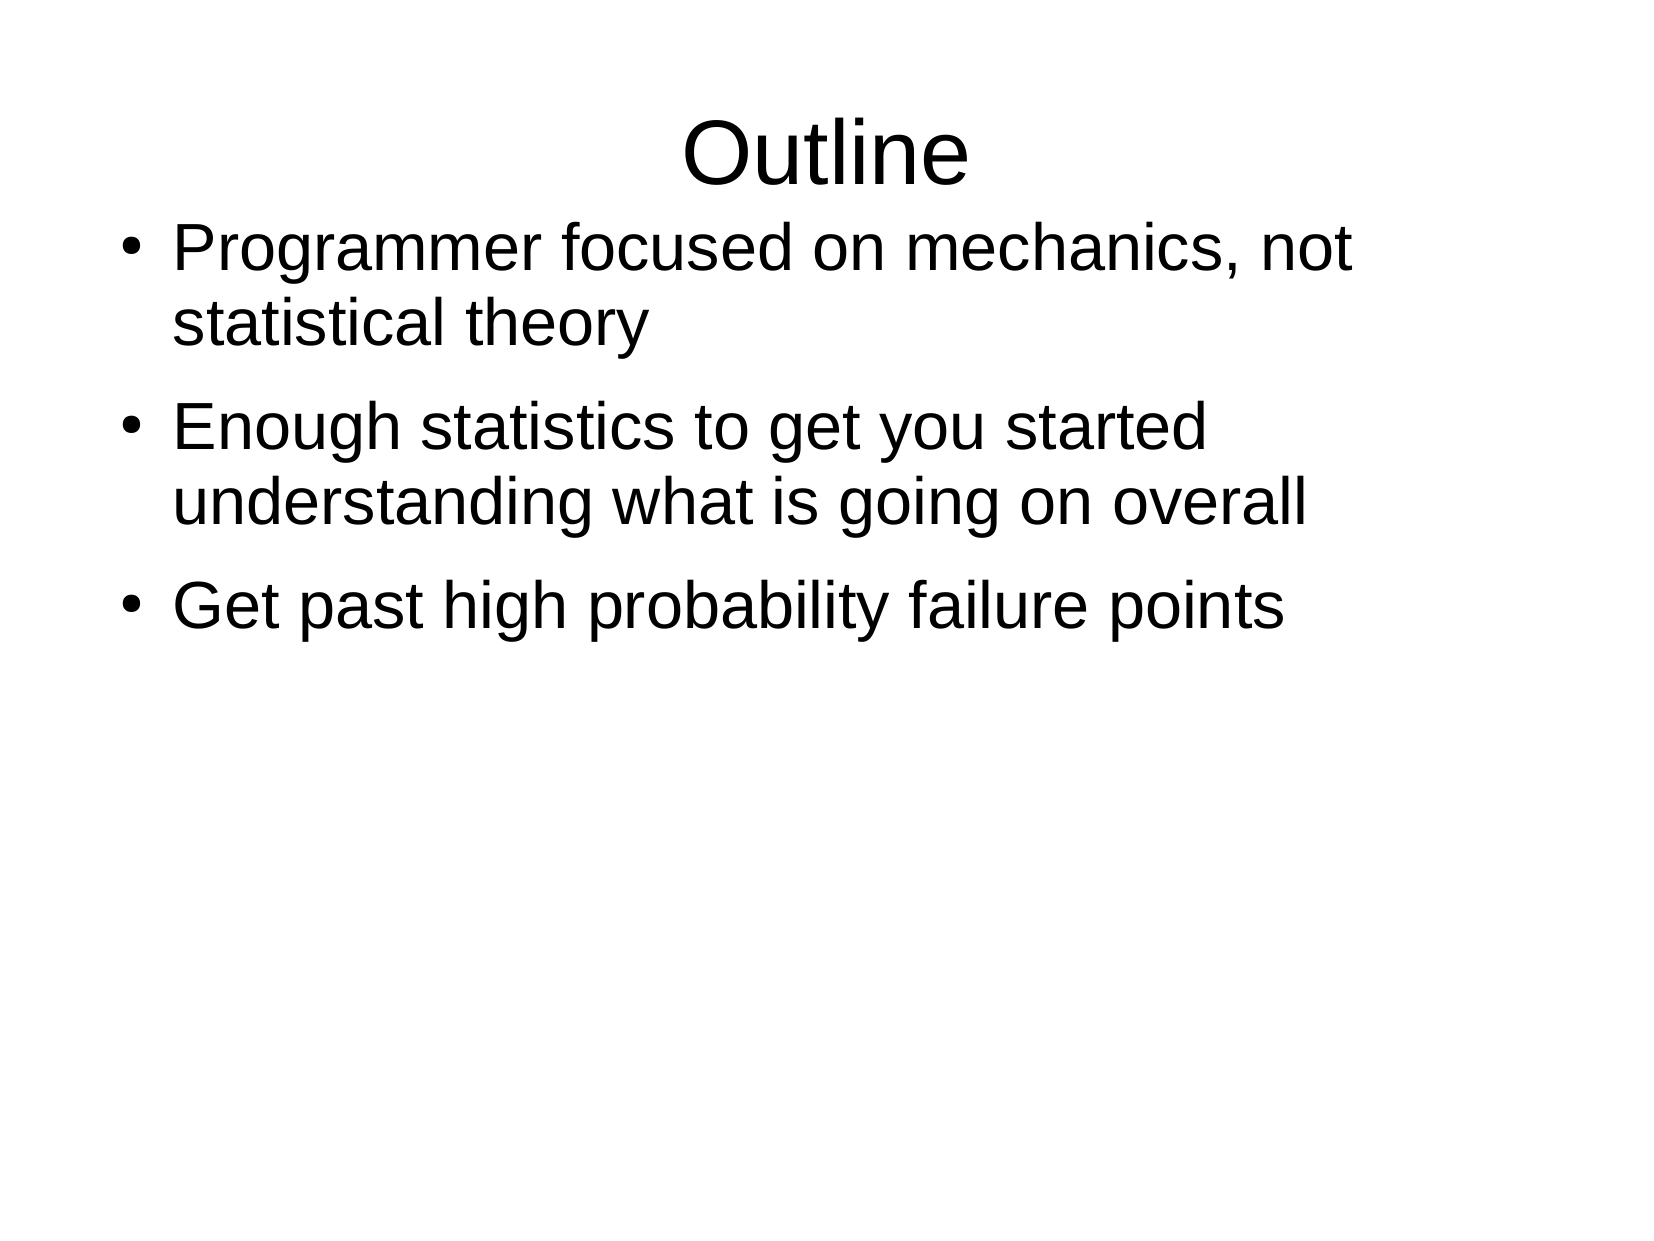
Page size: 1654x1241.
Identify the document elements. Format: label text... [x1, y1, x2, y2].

list Programmer focused on mechanics, not statistical theory Enough statistics to get you started understanding what is going on overall Get past high probability failure points [101, 210, 1591, 691]
title Outline [82, 49, 1571, 257]
